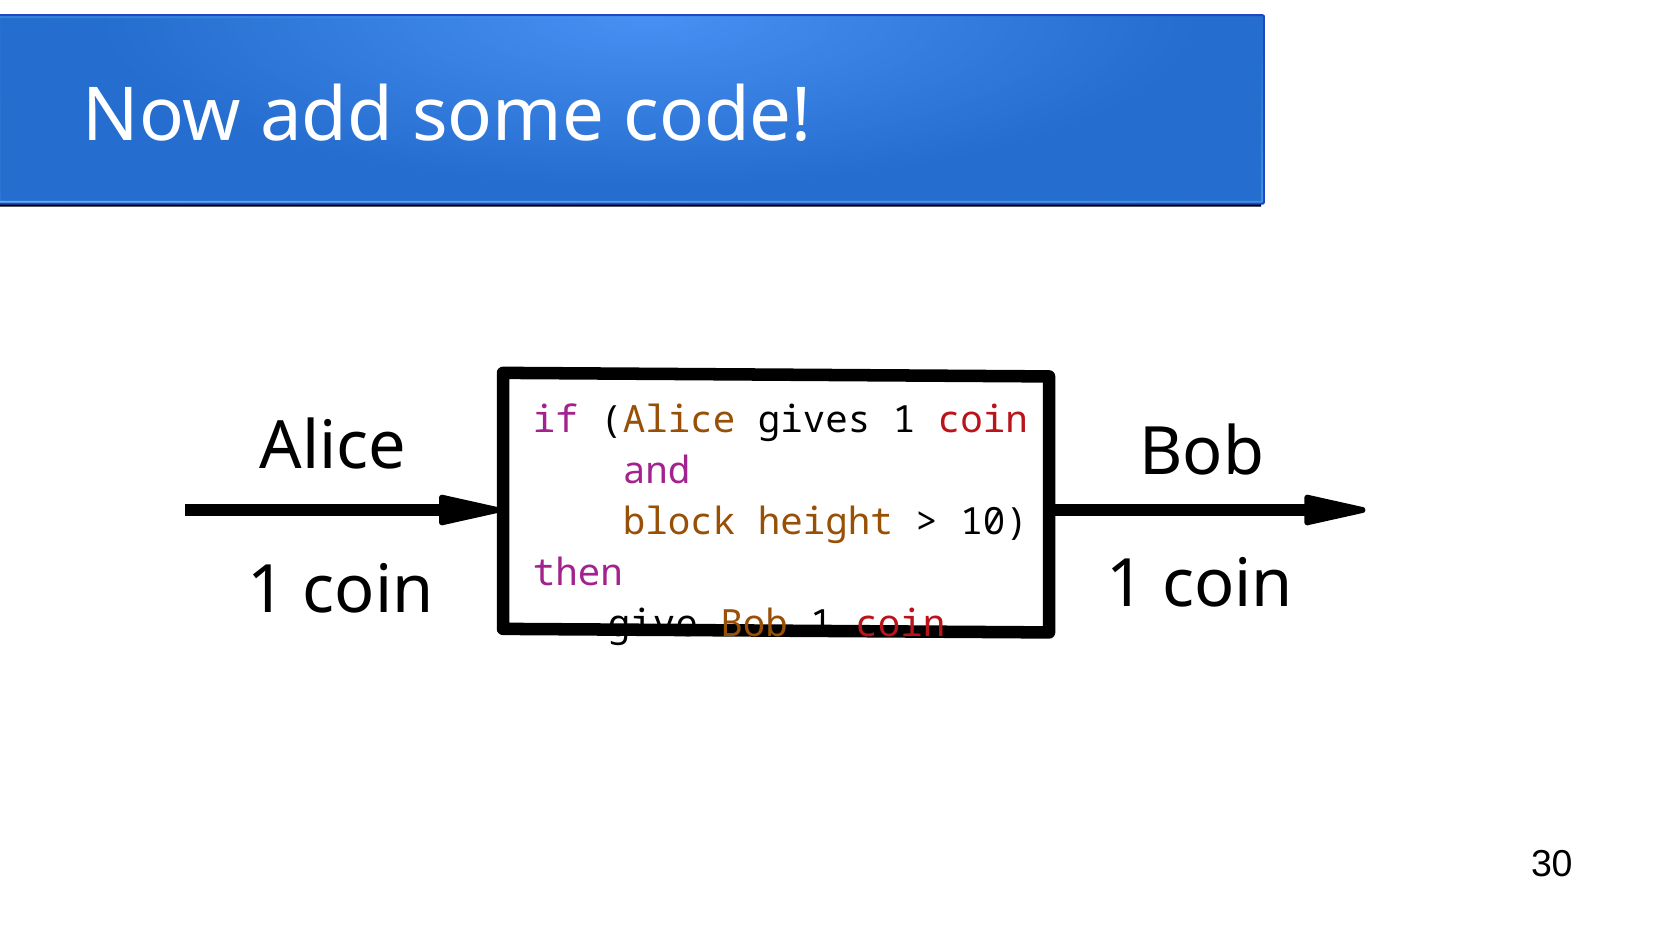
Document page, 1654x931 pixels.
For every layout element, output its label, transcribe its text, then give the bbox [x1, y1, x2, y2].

text_box Bob [1124, 395, 1284, 499]
text_box if (Alice gives 1 coin and block height > 10) then give Bob 1 coin [518, 384, 1050, 625]
title Now add some code! [82, 35, 1235, 189]
text_box 1 coin [1092, 528, 1314, 646]
text_box Alice [245, 390, 426, 493]
text_box 1 coin [232, 534, 465, 646]
